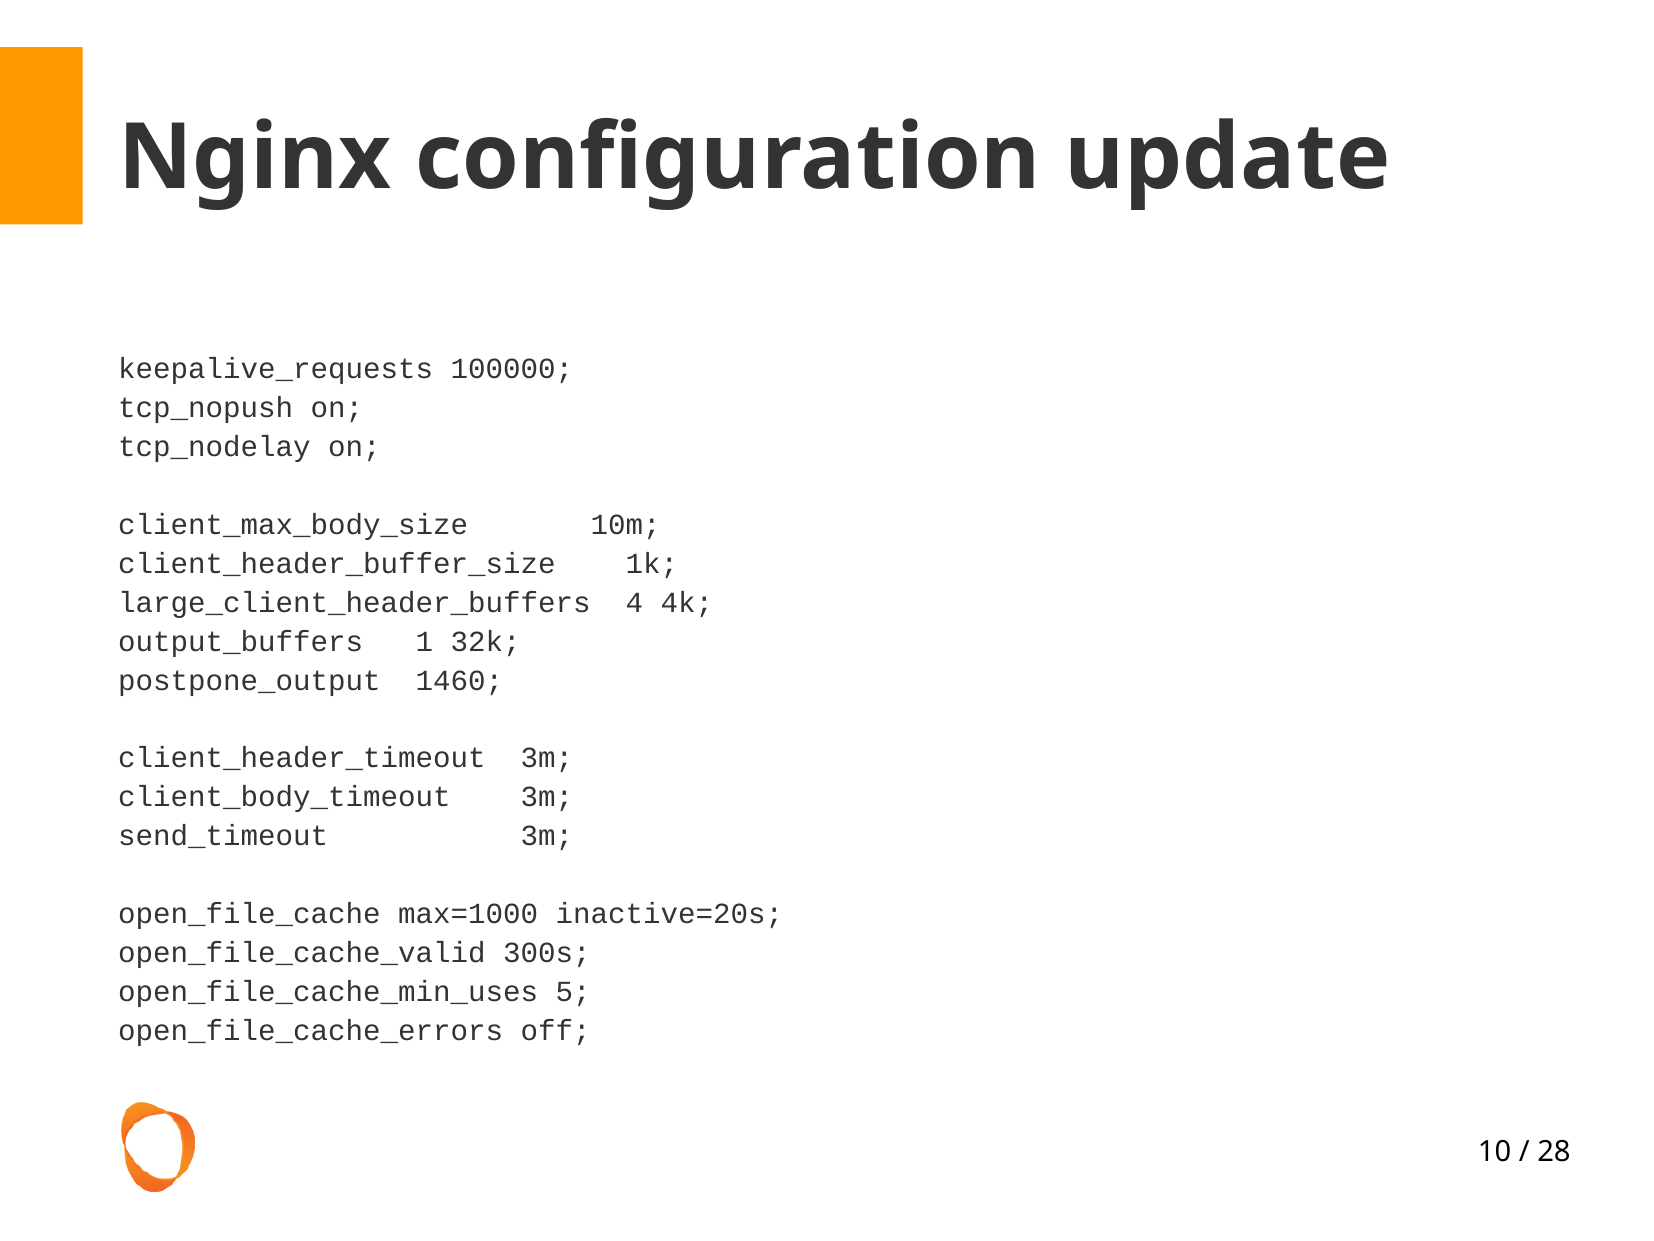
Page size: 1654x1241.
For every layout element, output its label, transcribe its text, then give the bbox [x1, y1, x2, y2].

title Nginx configuration update [118, 49, 1571, 257]
list keepalive_requests 100000; tcp_nopush on; tcp_nodelay on; client_max_body_size 10m; client_header_buffer_size 1k; large_client_header_buffers 4 4k; output_buffers 1 32k; postpone_output 1460; client_header_timeout 3m; client_body_timeout 3m; send_timeout 3m; open_file_cache max=1000 inactive=20s; open_file_cache_valid 300s; open_file_cache_min_uses 5; open_file_cache_errors off; [118, 354, 1536, 1074]
picture [118, 1101, 196, 1193]
